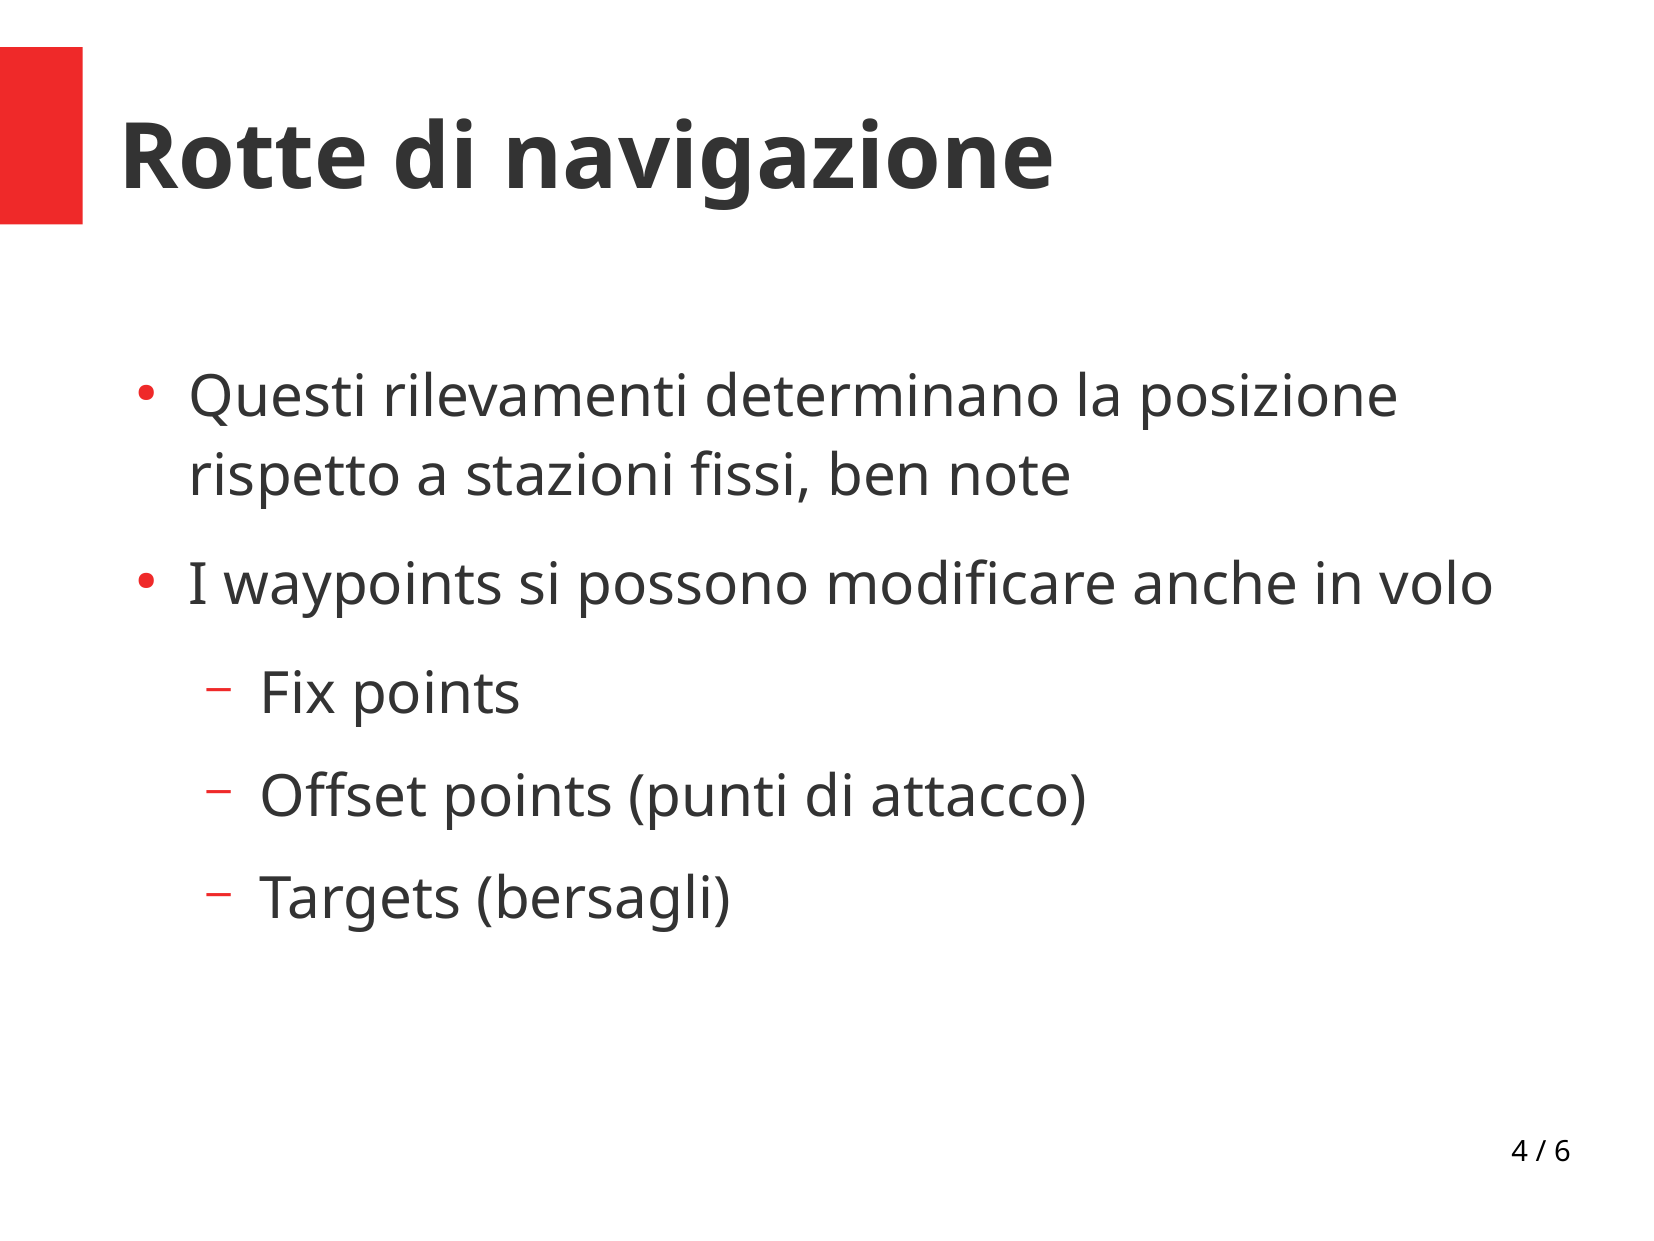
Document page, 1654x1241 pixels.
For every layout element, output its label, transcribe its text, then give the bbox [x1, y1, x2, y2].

title Rotte di navigazione [118, 49, 1571, 257]
list Questi rilevamenti determinano la posizione rispetto a stazioni fissi, ben note I waypoints si possono modificare anche in volo Fix points Offset points (punti di attacco) Targets (bersagli) [118, 354, 1536, 1074]
